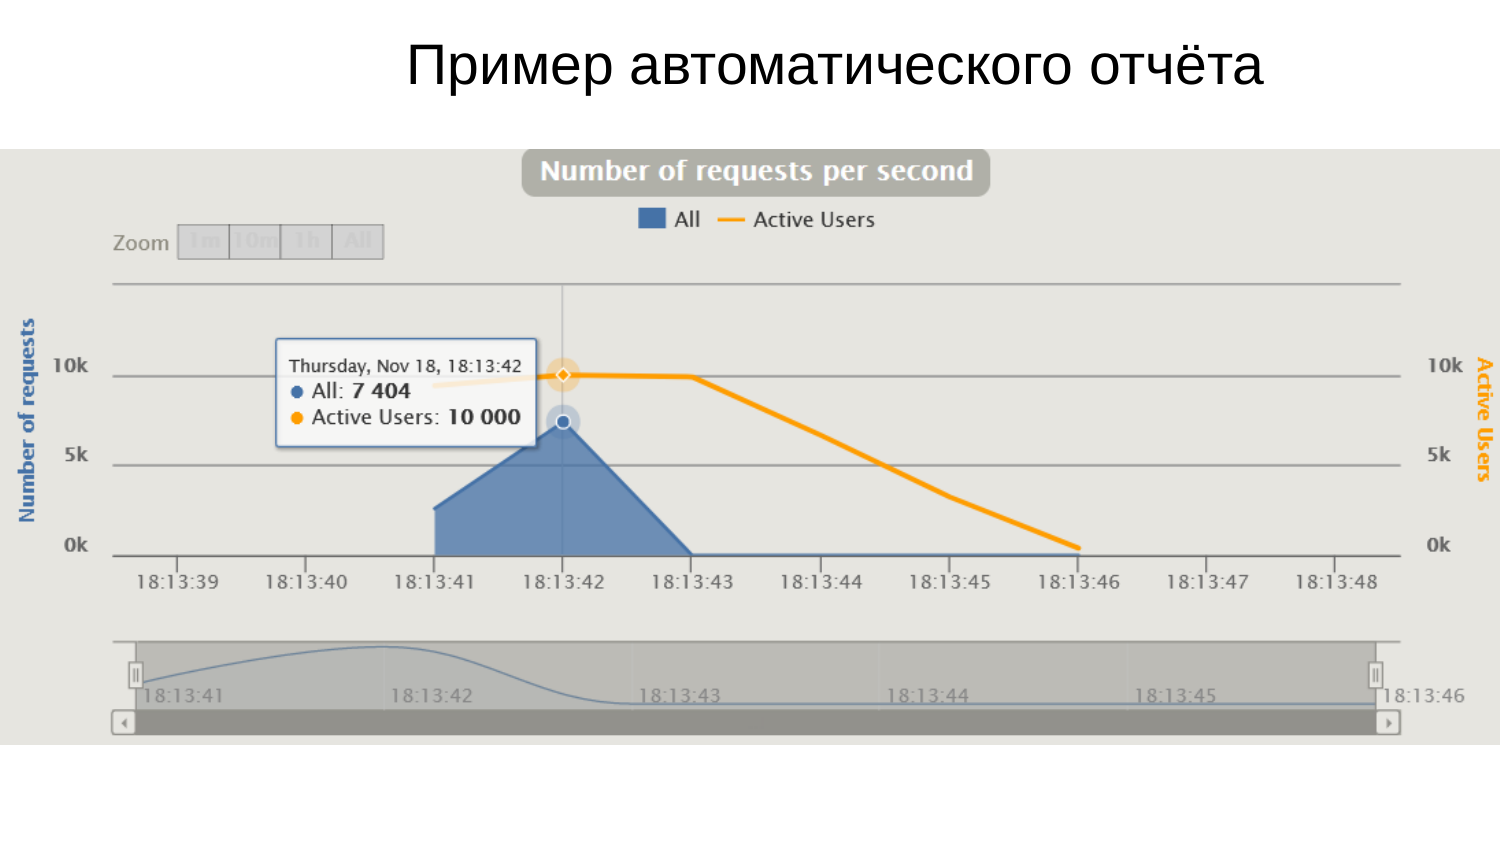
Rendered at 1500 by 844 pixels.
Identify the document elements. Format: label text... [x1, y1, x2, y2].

title Пример автоматического отчёта [0, 17, 1349, 112]
picture [0, 149, 1500, 746]
